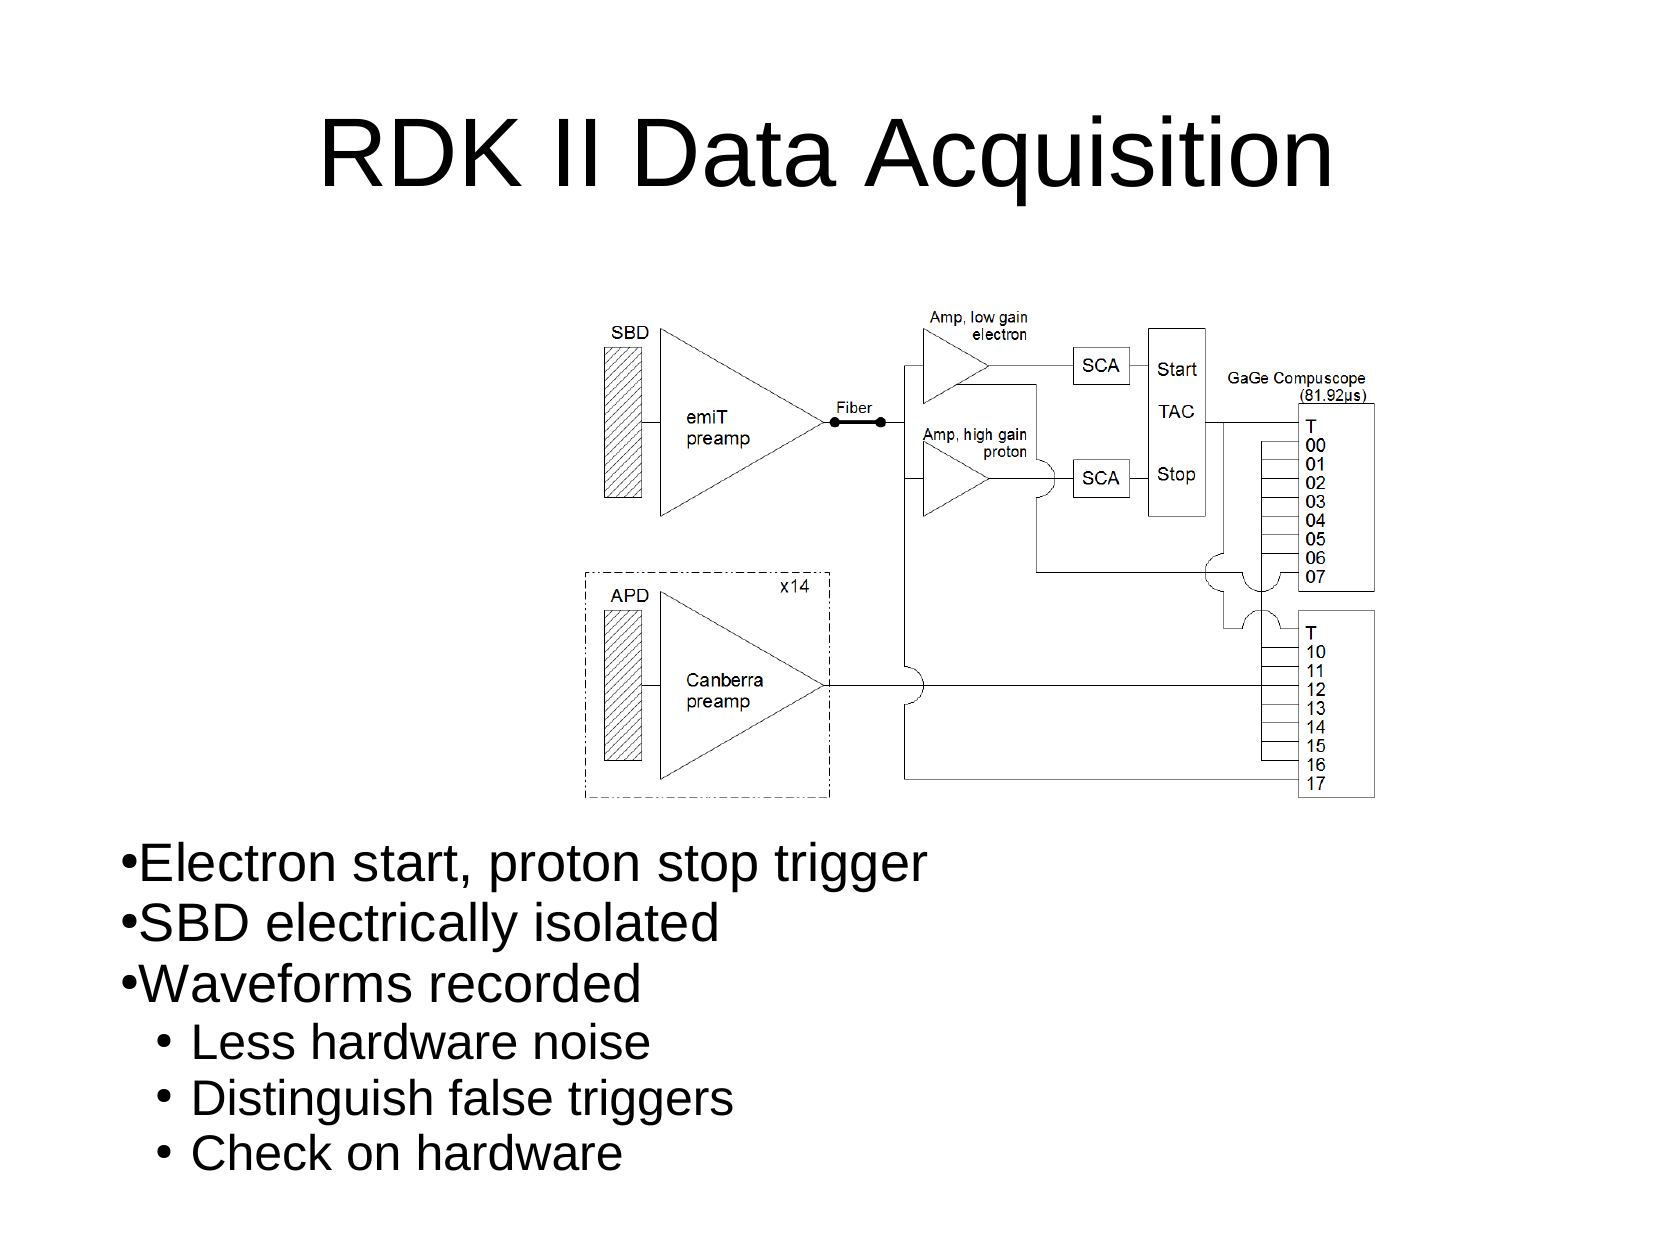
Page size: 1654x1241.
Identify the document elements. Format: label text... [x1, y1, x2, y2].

picture [566, 290, 1392, 816]
title RDK II Data Acquisition [82, 49, 1571, 257]
text_box Electron start, proton stop trigger SBD electrically isolated Waveforms recorded Less hardware noise Distinguish false triggers Check on hardware [105, 825, 1054, 1189]
